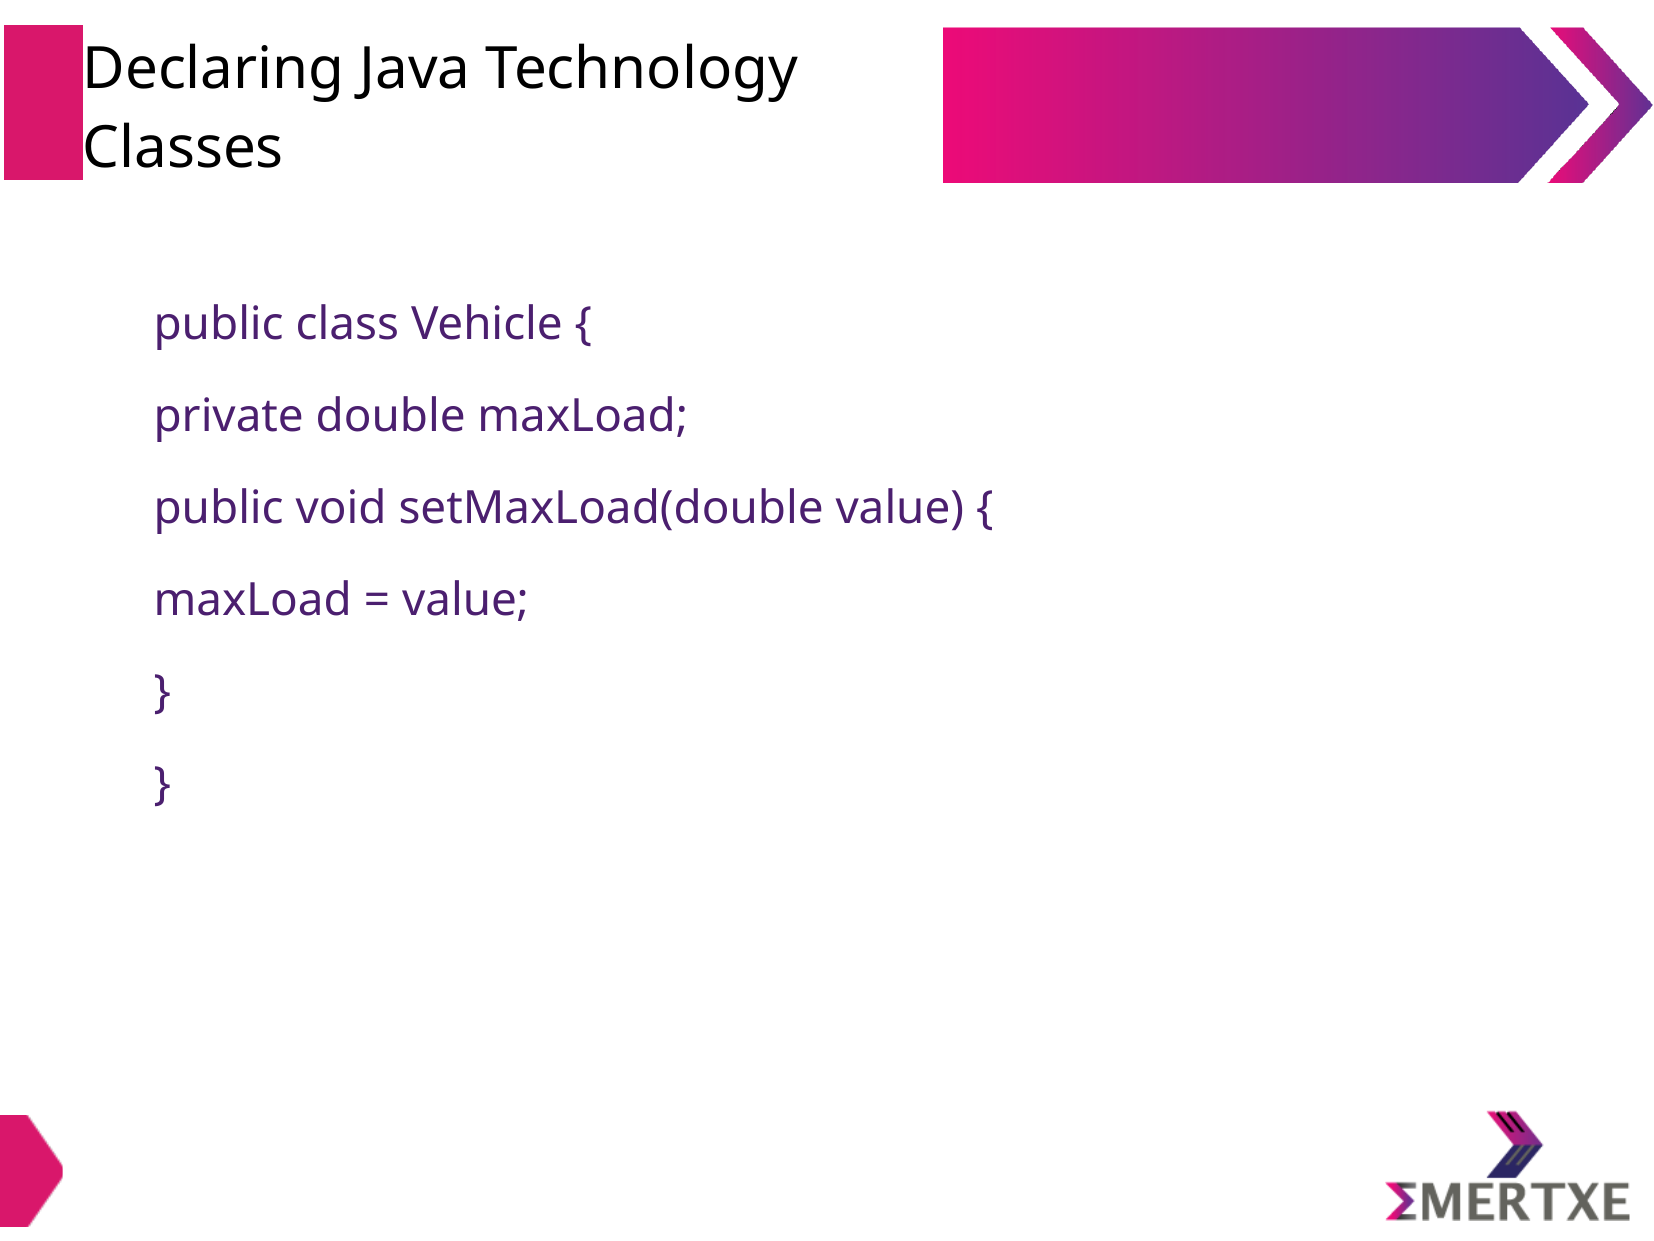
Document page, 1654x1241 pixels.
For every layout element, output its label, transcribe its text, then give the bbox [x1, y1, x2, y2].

list public class Vehicle { private double maxLoad; public void setMaxLoad(double value) { maxLoad = value; } } [82, 290, 1571, 1010]
title Declaring Java Technology Classes [82, 2, 1571, 210]
picture [1571, 27, 1653, 183]
picture [1385, 1107, 1631, 1221]
